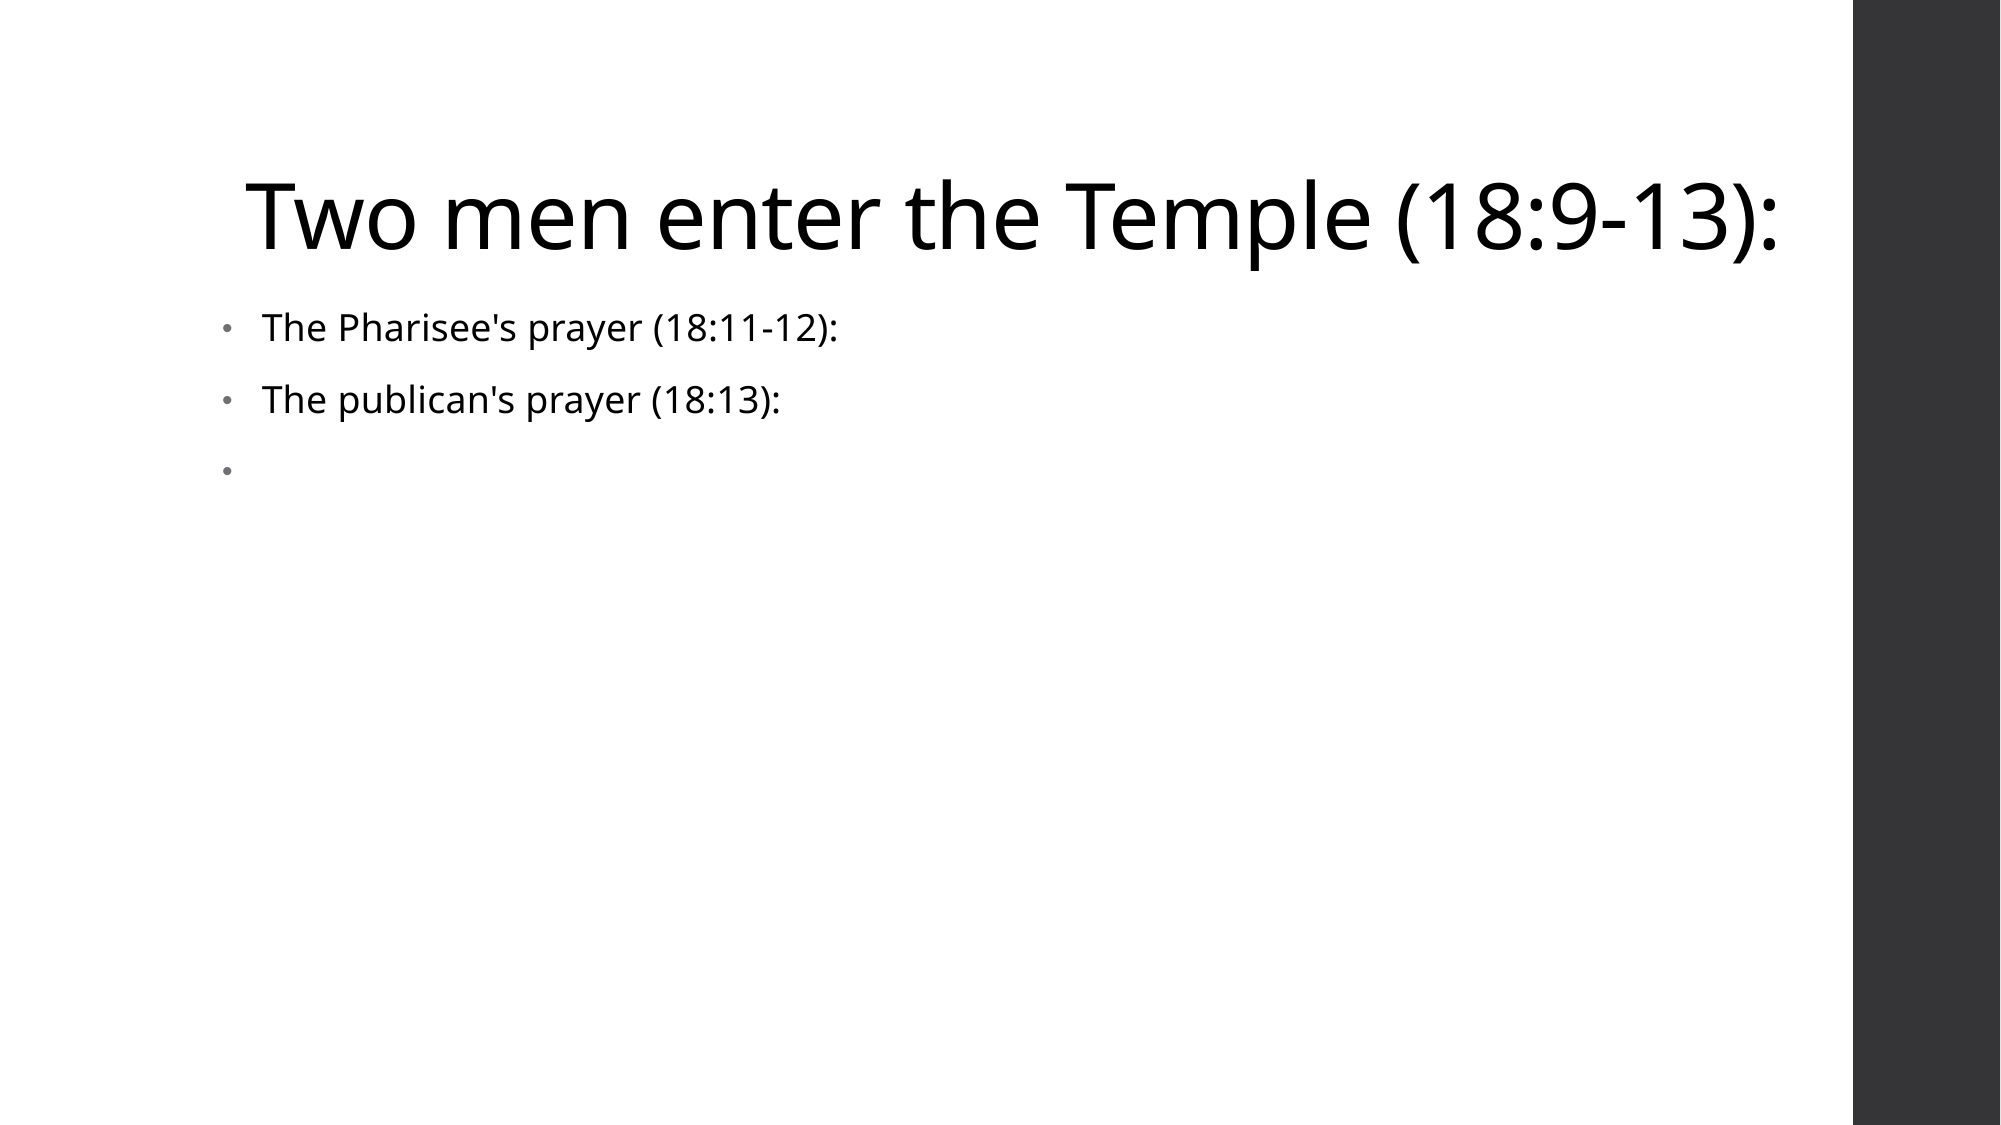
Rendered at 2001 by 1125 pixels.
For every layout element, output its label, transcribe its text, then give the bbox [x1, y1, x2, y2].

title Two men enter the Temple (18:9-13): [206, 60, 1797, 278]
list The Pharisee's prayer (18:11-12): The publican's prayer (18:13): [206, 299, 1617, 1014]
